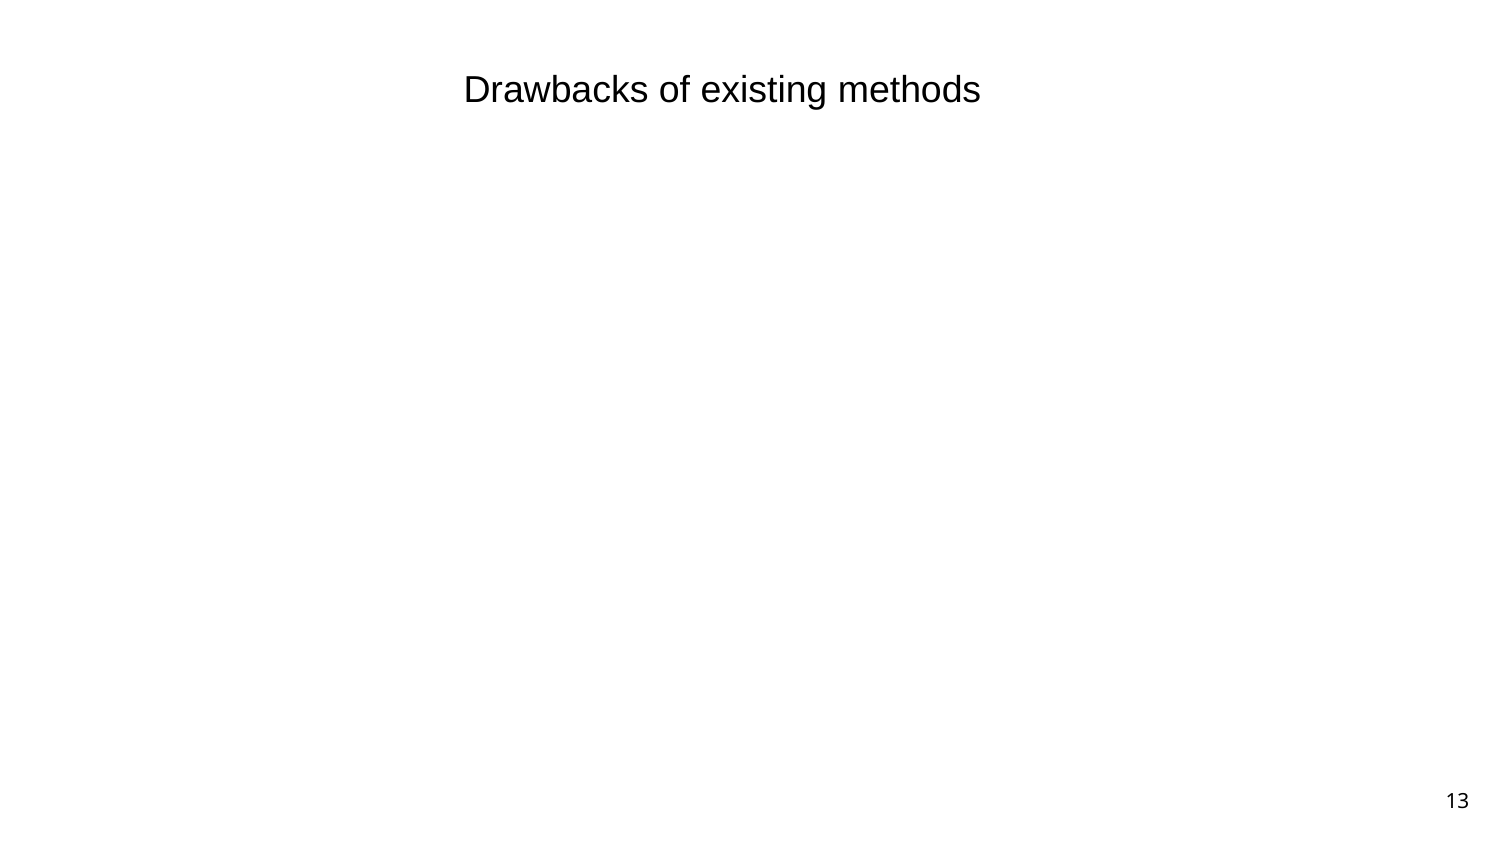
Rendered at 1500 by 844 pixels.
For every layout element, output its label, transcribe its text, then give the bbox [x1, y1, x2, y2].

text_box Drawbacks of existing methods [448, 61, 997, 119]
